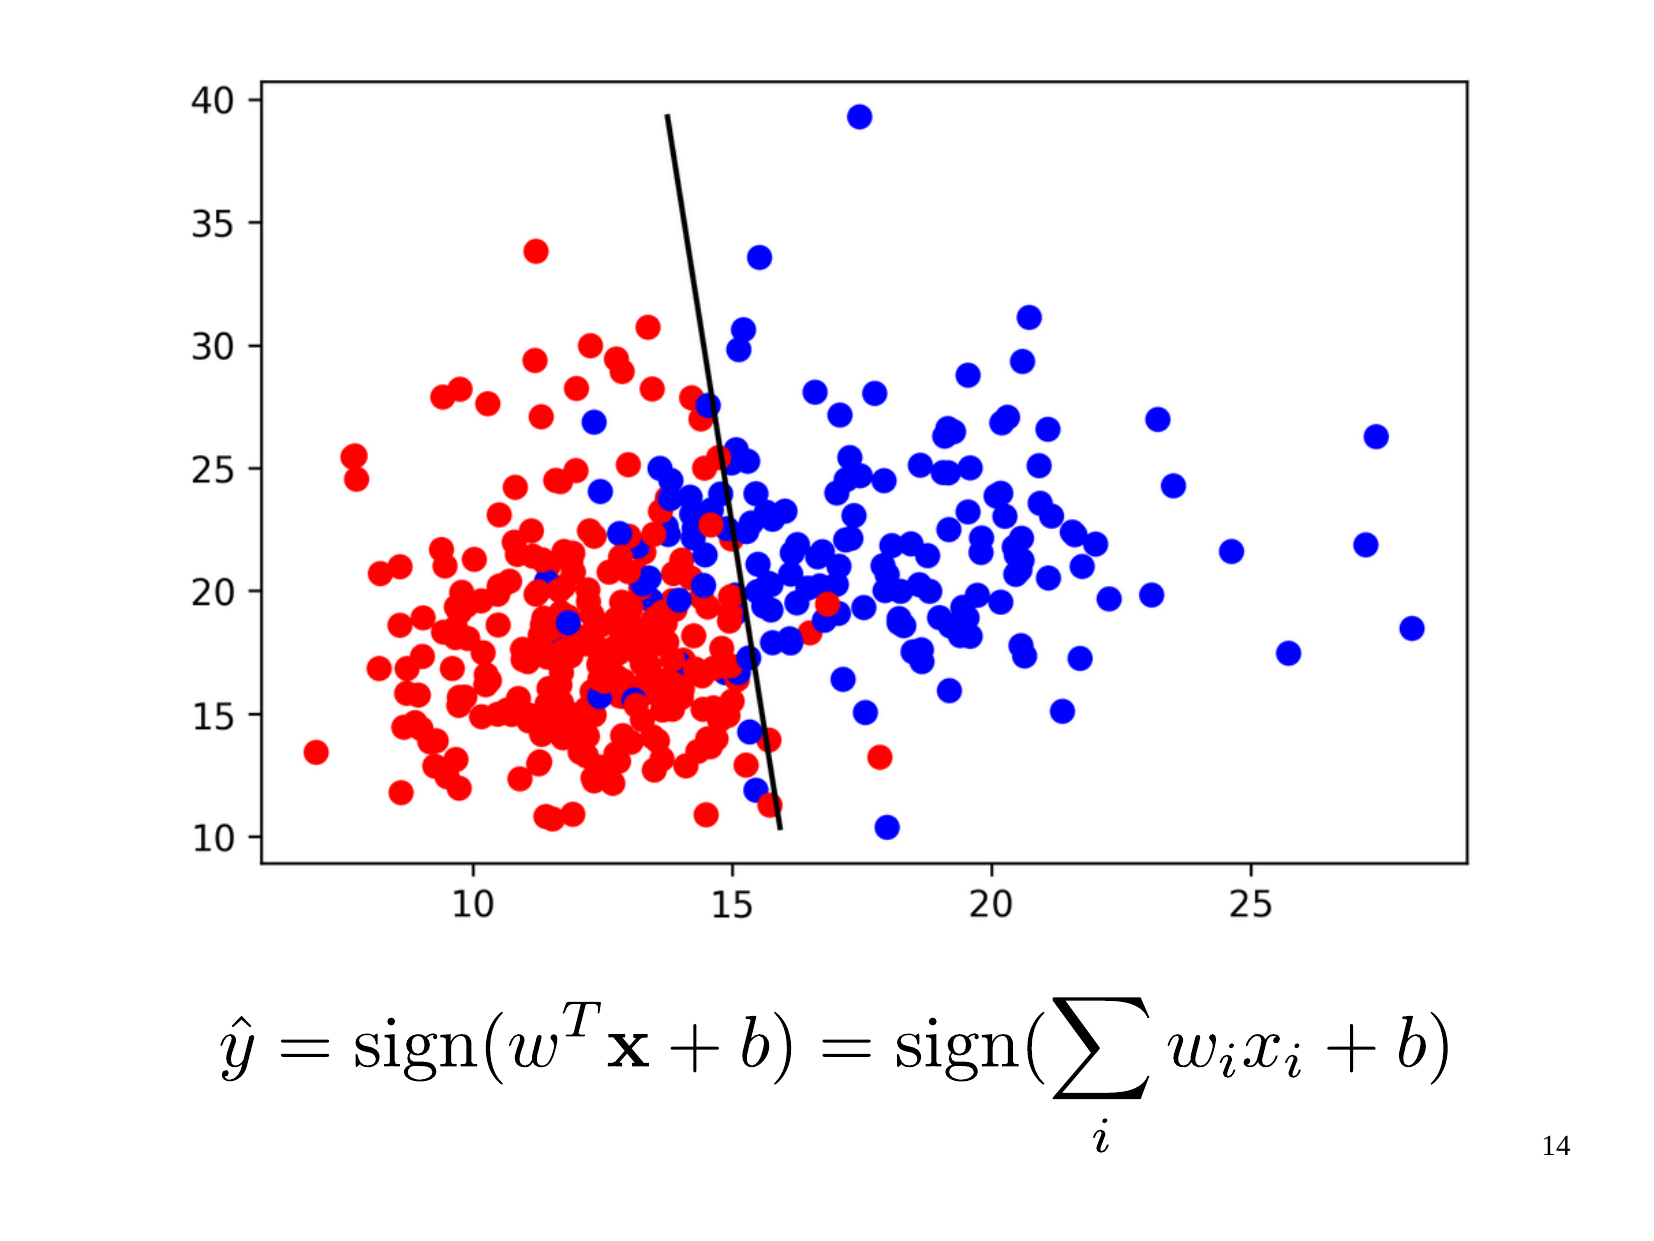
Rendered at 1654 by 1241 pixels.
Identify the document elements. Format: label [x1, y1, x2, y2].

text_box [218, 990, 1456, 1153]
picture [170, 49, 1501, 961]
